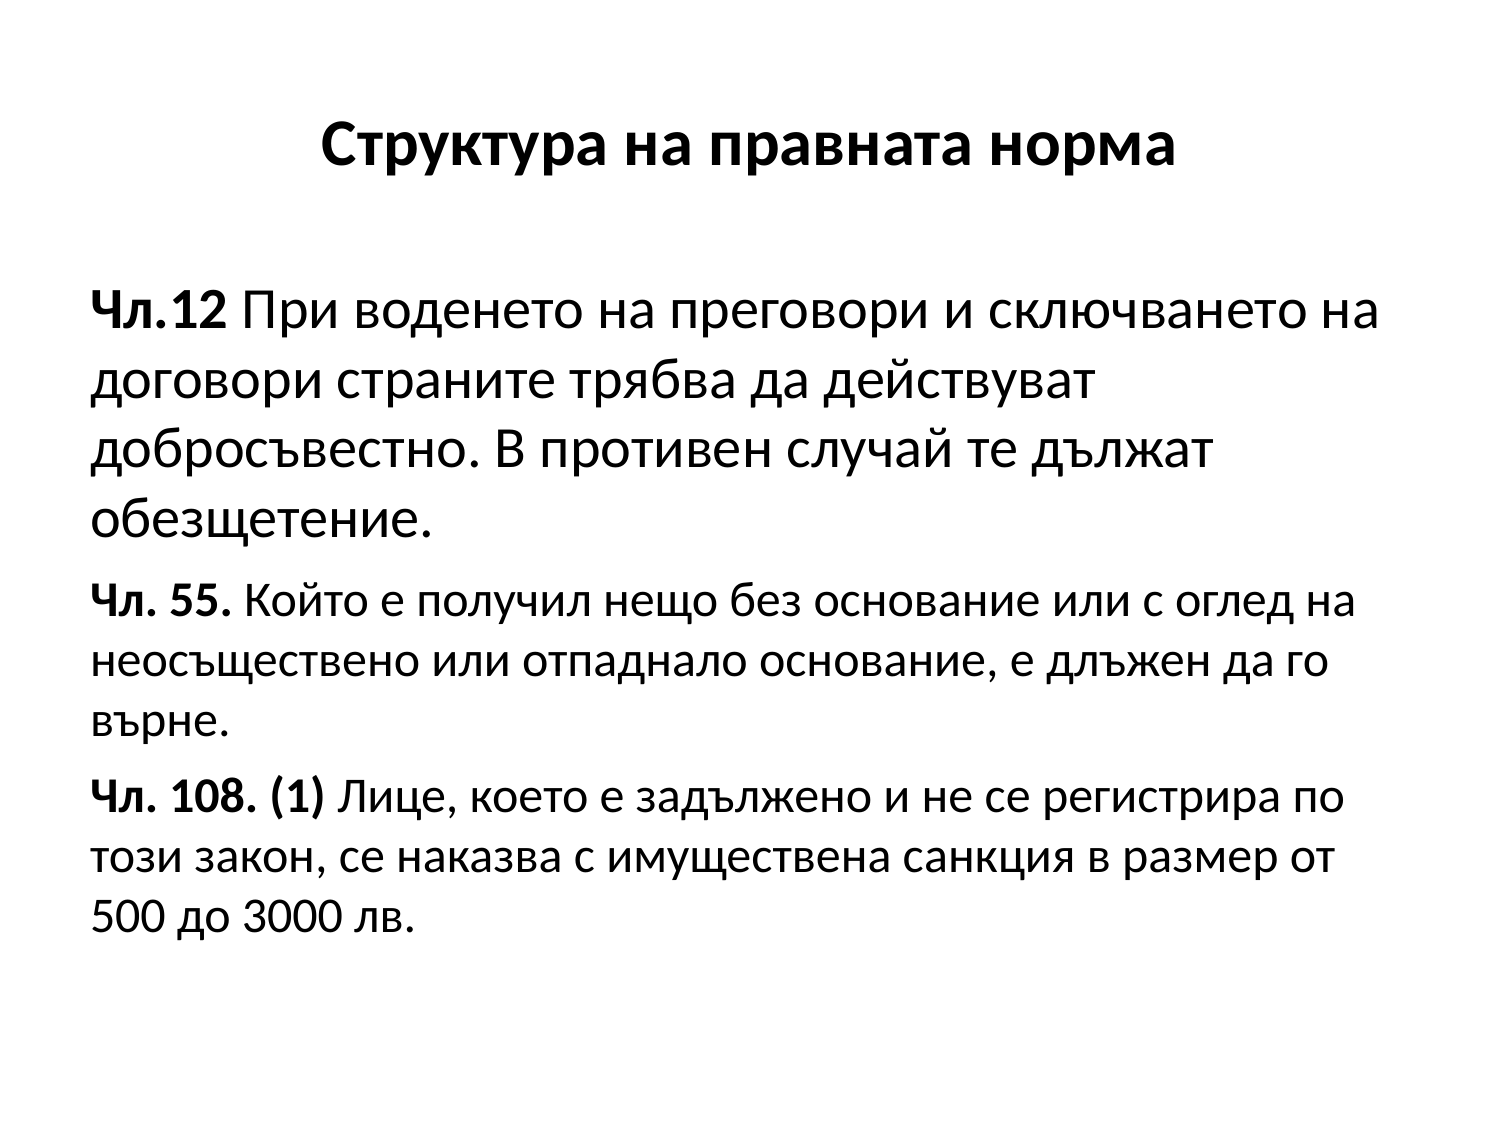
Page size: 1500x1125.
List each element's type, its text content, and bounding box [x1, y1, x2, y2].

title Структура на правната норма [75, 45, 1426, 233]
list Чл.12 При воденето на преговори и сключването на договори страните трябва да действуват добросъвестно. В противен случай те дължат обезщетение. Чл. 55. Който е получил нещо без основание или с оглед на неосъществено или отпаднало основание, е длъжен да го върне. Чл. 108. (1) Лице, което е задължено и не се регистрира по този закон, се наказва с имуществена санкция в размер от 500 до 3000 лв. [75, 262, 1426, 1005]
